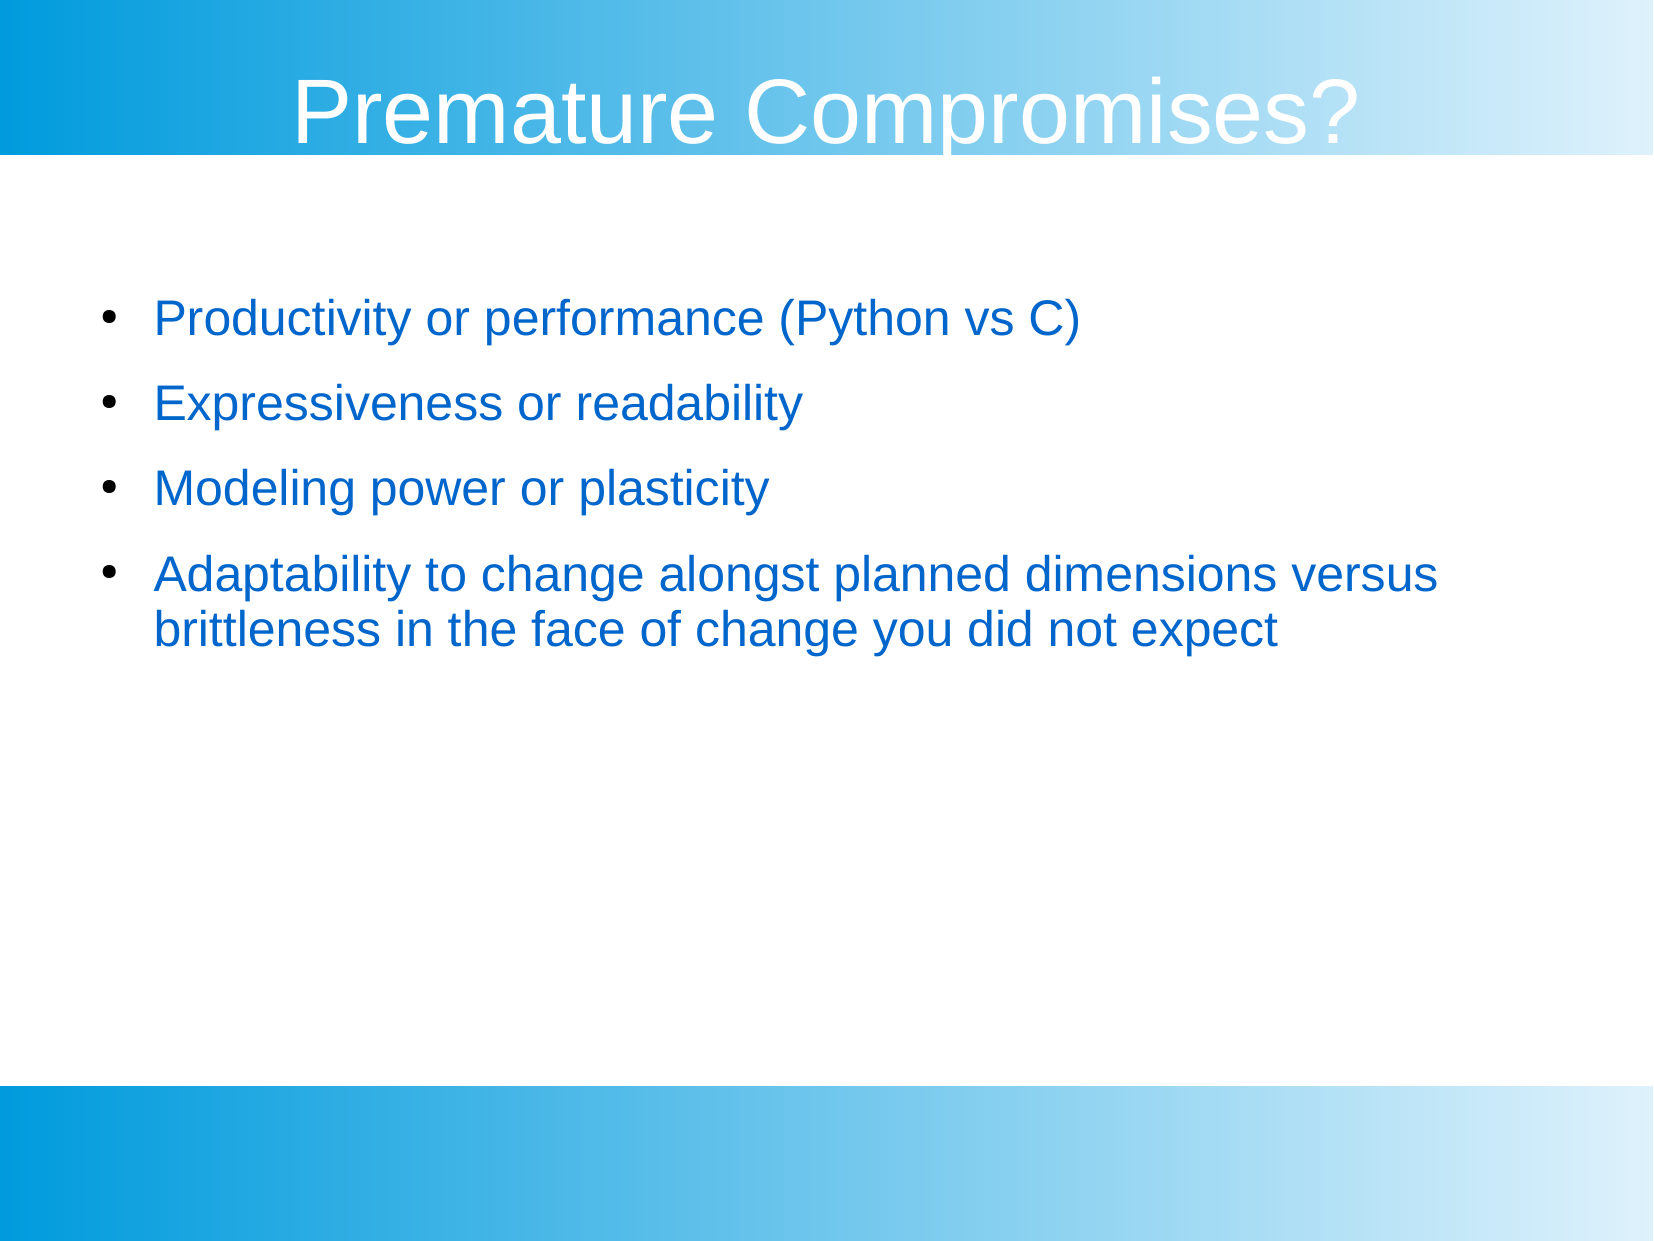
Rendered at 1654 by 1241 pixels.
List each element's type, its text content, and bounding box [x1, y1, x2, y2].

title Premature Compromises? [82, 59, 1571, 164]
list Productivity or performance (Python vs C) Expressiveness or readability Modeling power or plasticity Adaptability to change alongst planned dimensions versus brittleness in the face of change you did not expect [82, 290, 1571, 1010]
